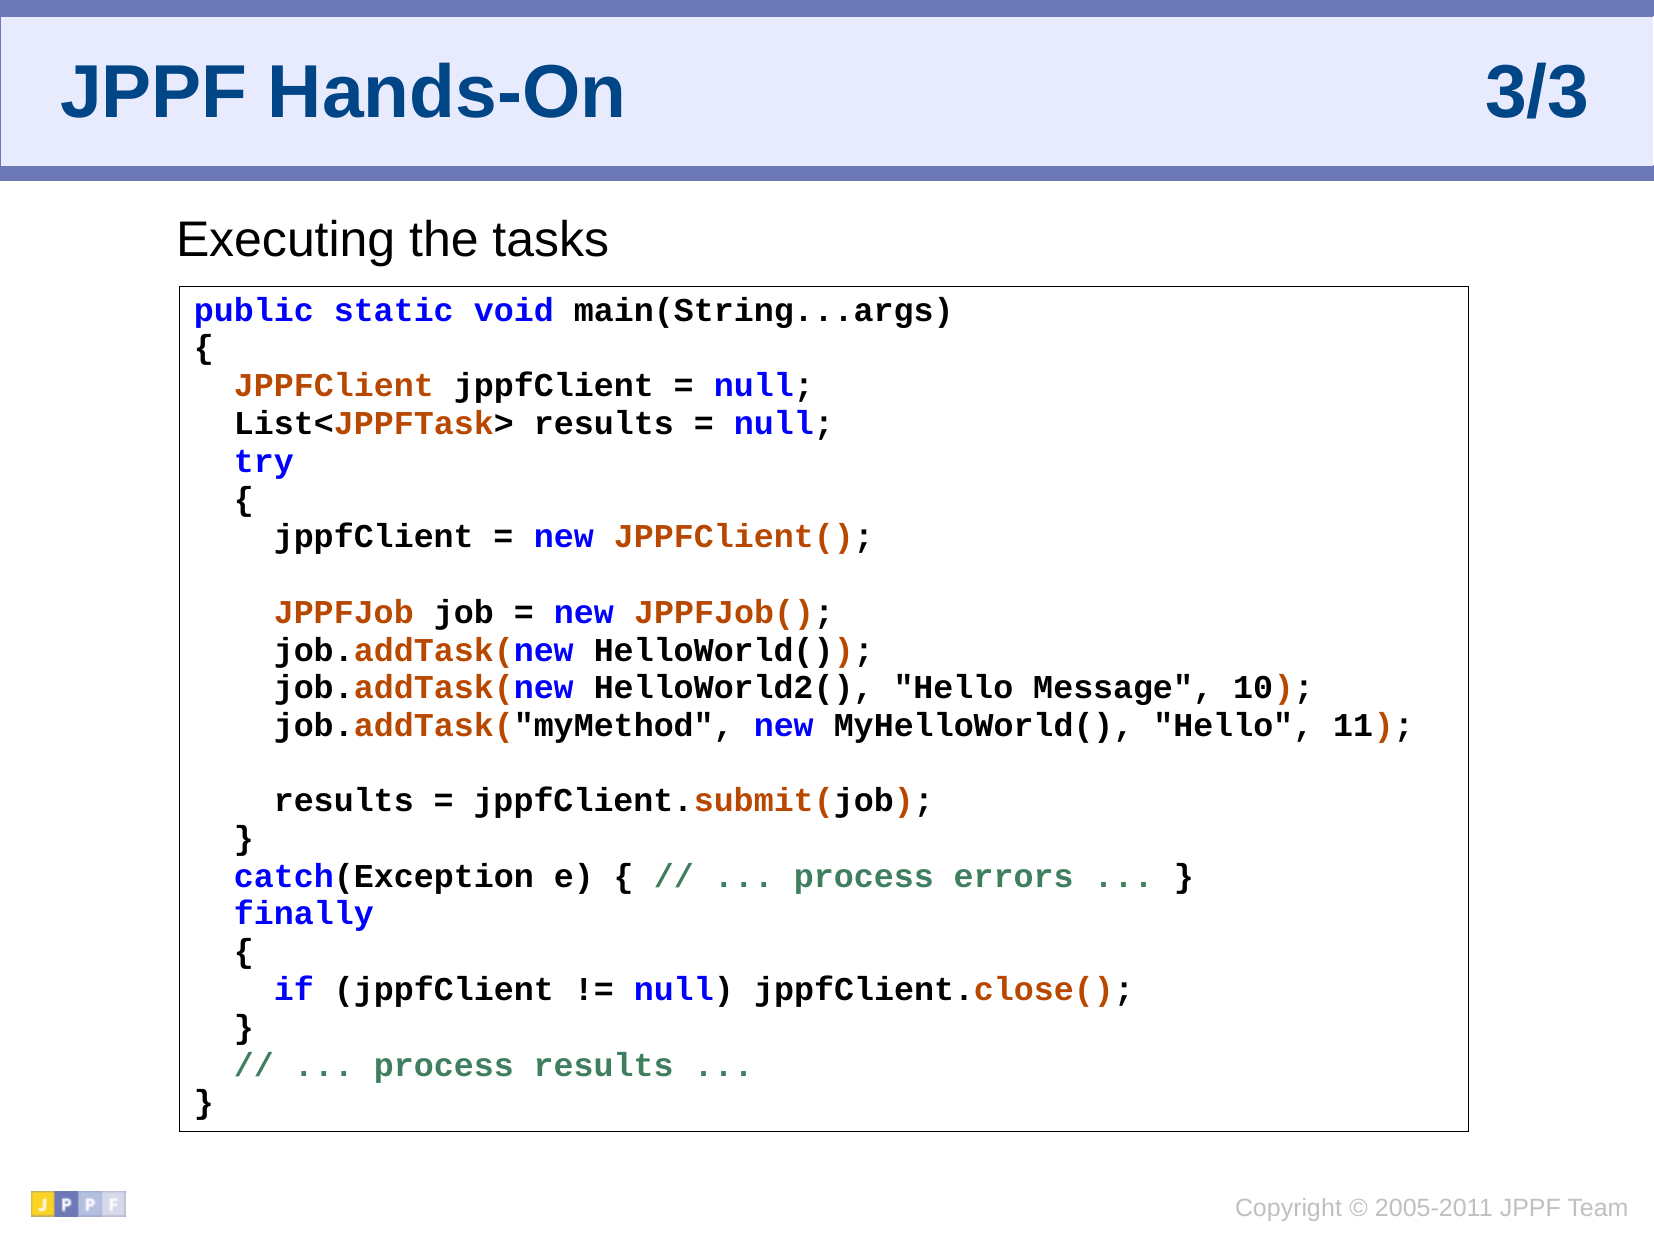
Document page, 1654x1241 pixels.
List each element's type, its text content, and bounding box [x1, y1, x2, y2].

text_box Executing the tasks [161, 204, 625, 275]
title JPPF Hands-On 3/3 [0, 16, 1653, 167]
text_box public static void main(String...args) { JPPFClient jppfClient = null; List<JPPFTask> results = null; try { jppfClient = new JPPFClient(); JPPFJob job = new JPPFJob(); job.addTask(new HelloWorld()); job.addTask(new HelloWorld2(), "Hello Message", 10); job.addTask("myMethod", new MyHelloWorld(), "Hello", 11); results = jppfClient.submit(job); } catch(Exception e) { // ... process errors ... } finally { if (jppfClient != null) jppfClient.close(); } // ... process results ... } [179, 286, 1469, 1127]
picture [0, 181, 1654, 1241]
